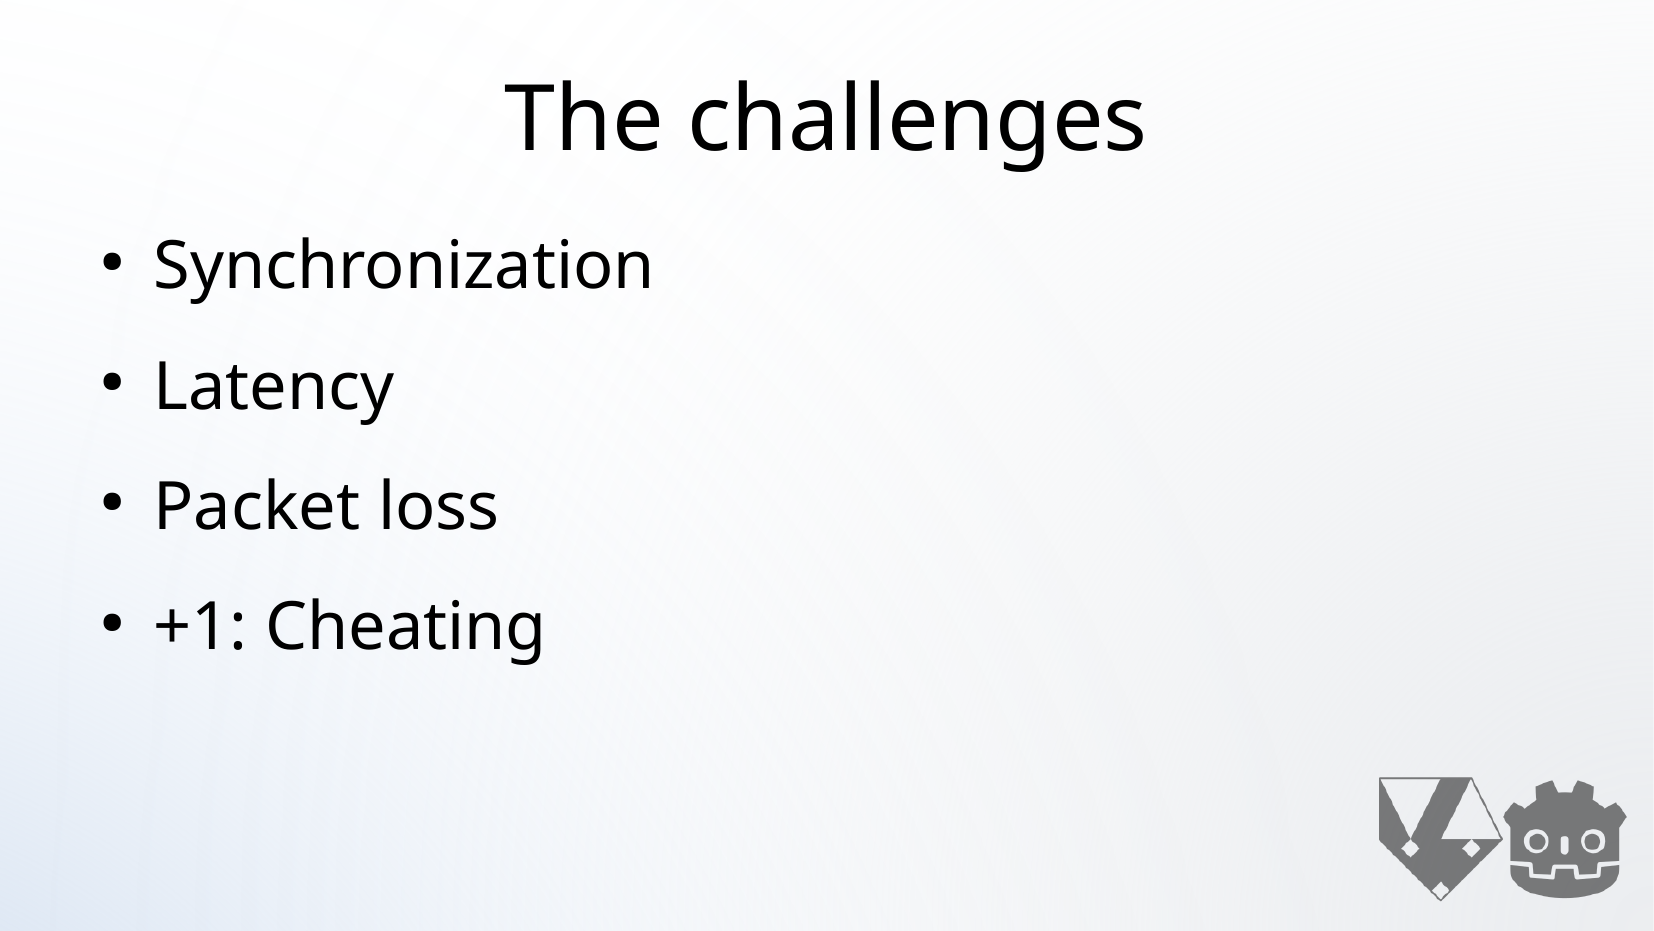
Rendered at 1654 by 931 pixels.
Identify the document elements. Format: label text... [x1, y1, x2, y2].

picture [0, 0, 1654, 931]
list Synchronization Latency Packet loss +1: Cheating [82, 217, 1571, 758]
title The challenges [82, 37, 1571, 193]
